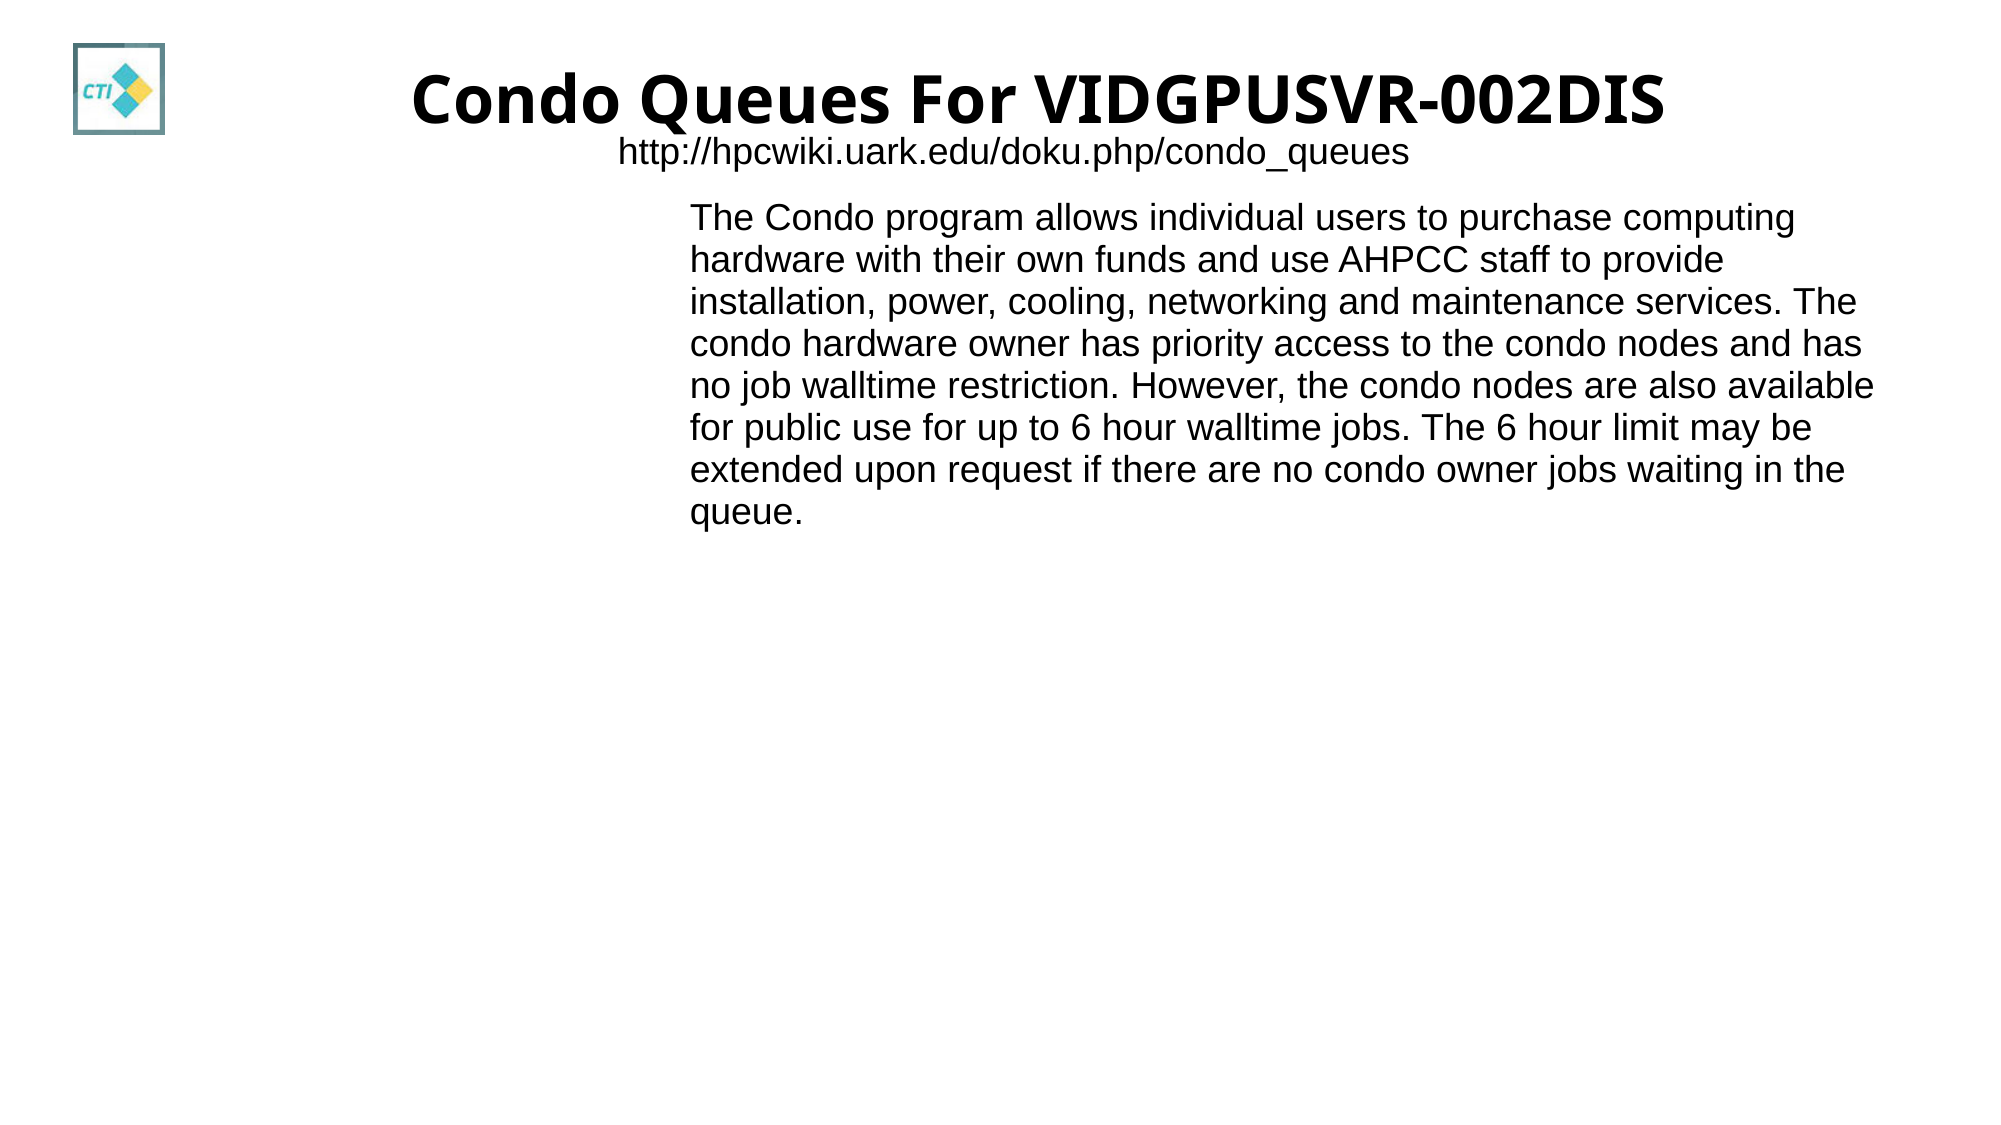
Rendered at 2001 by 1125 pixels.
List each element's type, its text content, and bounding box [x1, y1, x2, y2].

text_box http://hpcwiki.uark.edu/doku.php/condo_queues [603, 123, 1426, 180]
title Condo Queues For VIDGPUSVR-002DIS [300, 30, 1801, 148]
picture [73, 43, 165, 135]
text_box The Condo program allows individual users to purchase computing hardware with their own funds and use AHPCC staff to provide installation, power, cooling, networking and maintenance services. The condo hardware owner has priority access to the condo nodes and has no job walltime restriction. However, the condo nodes are also available for public use for up to 6 hour walltime jobs. The 6 hour limit may be extended upon request if there are no condo owner jobs waiting in the queue. [675, 189, 1891, 540]
